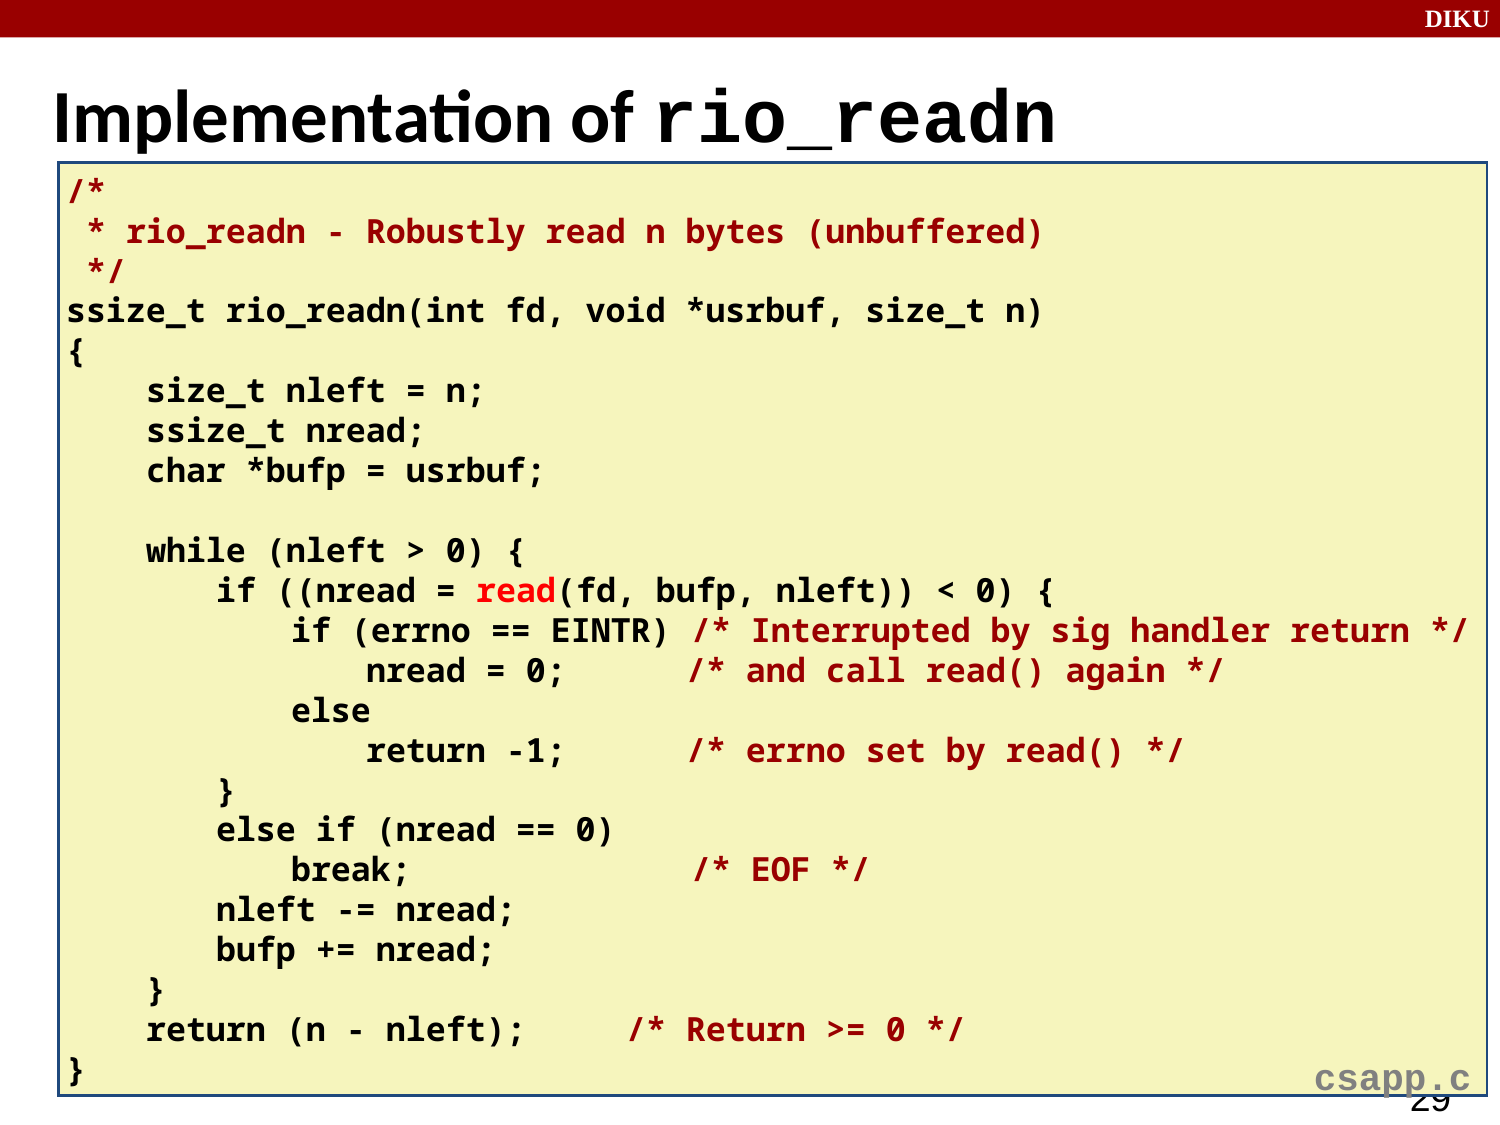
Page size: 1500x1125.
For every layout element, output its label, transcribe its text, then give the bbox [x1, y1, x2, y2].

text_box csapp.c [1299, 1046, 1487, 1106]
text_box /* * rio_readn - Robustly read n bytes (unbuffered) */ ssize_t rio_readn(int fd, void *usrbuf, size_t n) { size_t nleft = n; ssize_t nread; char *bufp = usrbuf; while (nleft > 0) { if ((nread = read(fd, bufp, nleft)) < 0) { if (errno == EINTR) /* Interrupted by sig handler return */ nread = 0; /* and call read() again */ else return -1; /* errno set by read() */ } else if (nread == 0) break; /* EOF */ nleft -= nread; bufp += nread; } return (n - nleft); /* Return >= 0 */ } [58, 162, 1488, 1096]
text_box Implementation of rio_readn [37, 49, 1283, 175]
